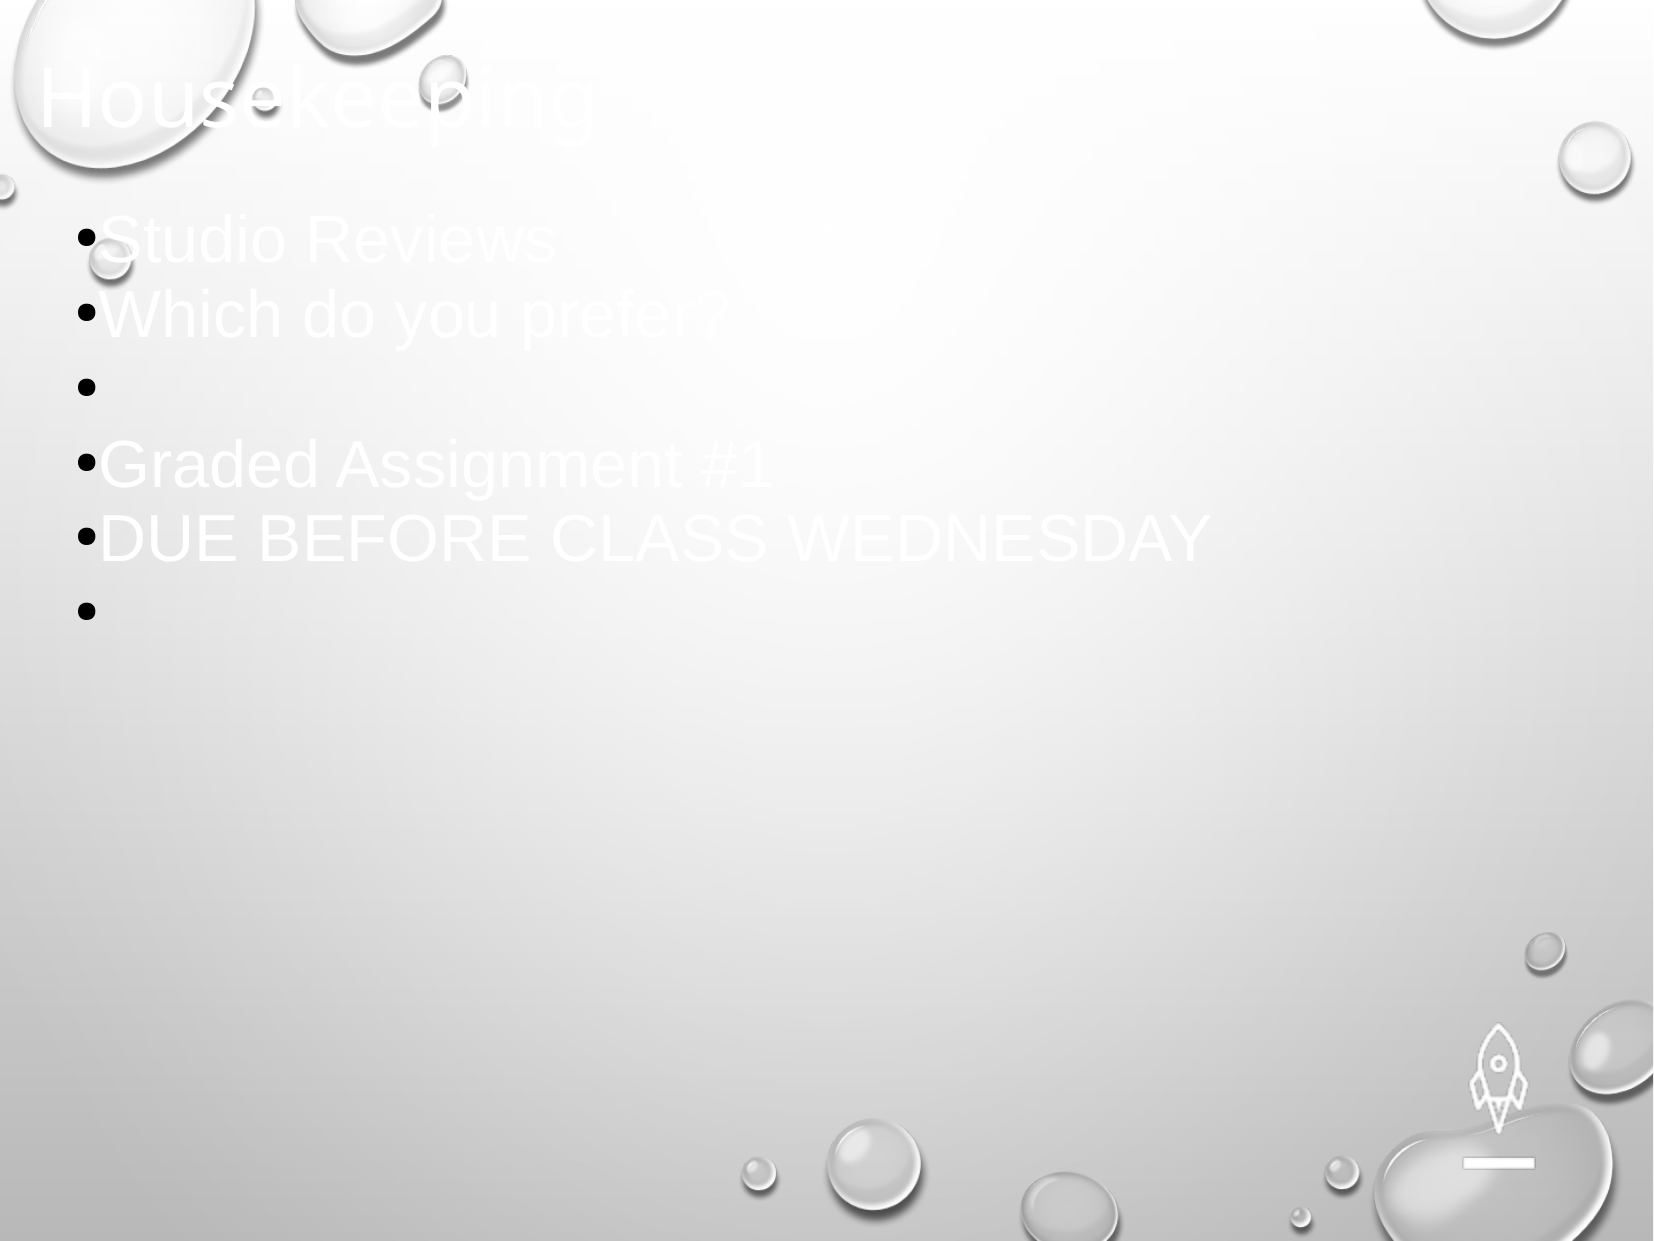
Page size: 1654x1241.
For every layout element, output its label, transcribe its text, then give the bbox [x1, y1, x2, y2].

text_box Studio Reviews Which do you prefer? Graded Assignment #1 DUE BEFORE CLASS WEDNESDAY [60, 195, 1366, 1156]
text_box Housekeeping [19, 17, 1599, 174]
picture [1379, 975, 1620, 1216]
